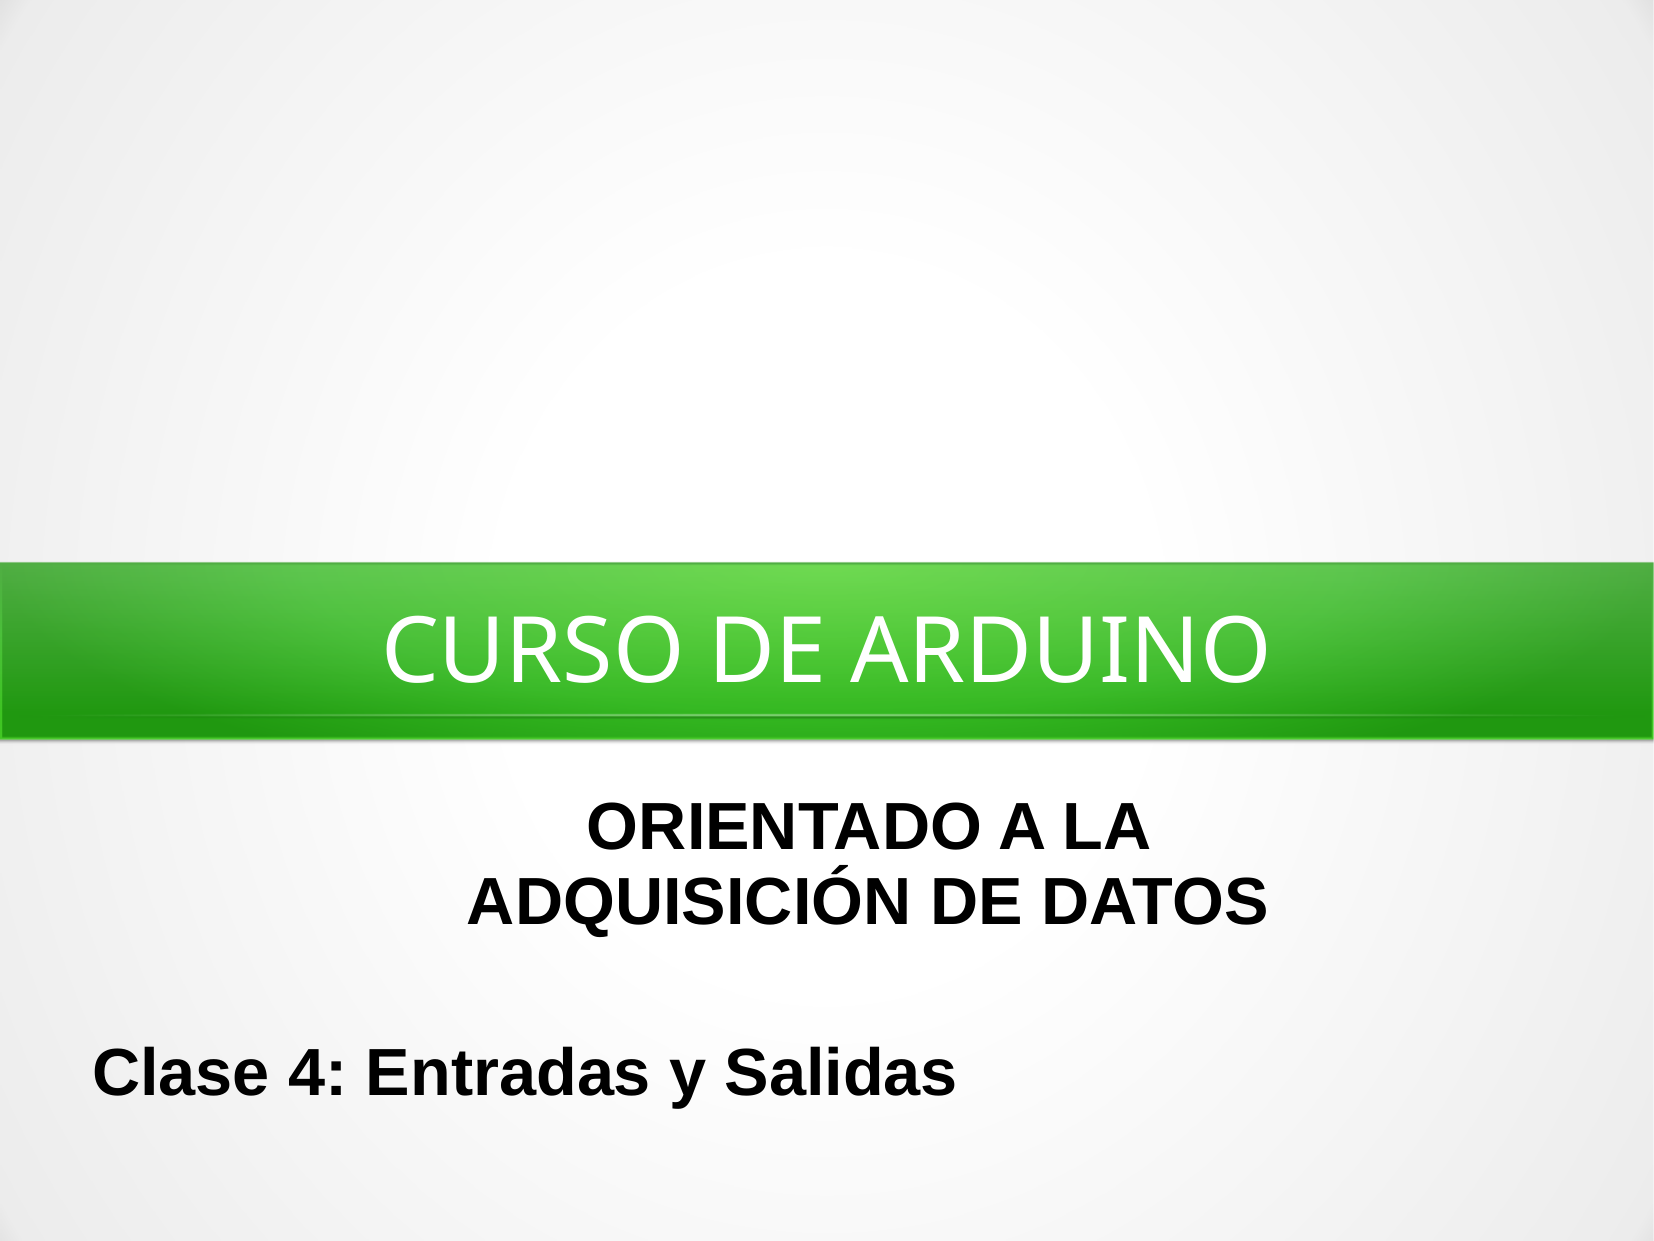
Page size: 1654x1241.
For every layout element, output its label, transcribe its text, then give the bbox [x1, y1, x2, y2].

title CURSO DE ARDUINO [82, 578, 1571, 715]
text_box Clase 4: Entradas y Salidas [23, 1027, 1028, 1192]
text_box ORIENTADO A LA ADQUISICIÓN DE DATOS [366, 781, 1371, 946]
picture [0, 0, 1654, 1241]
